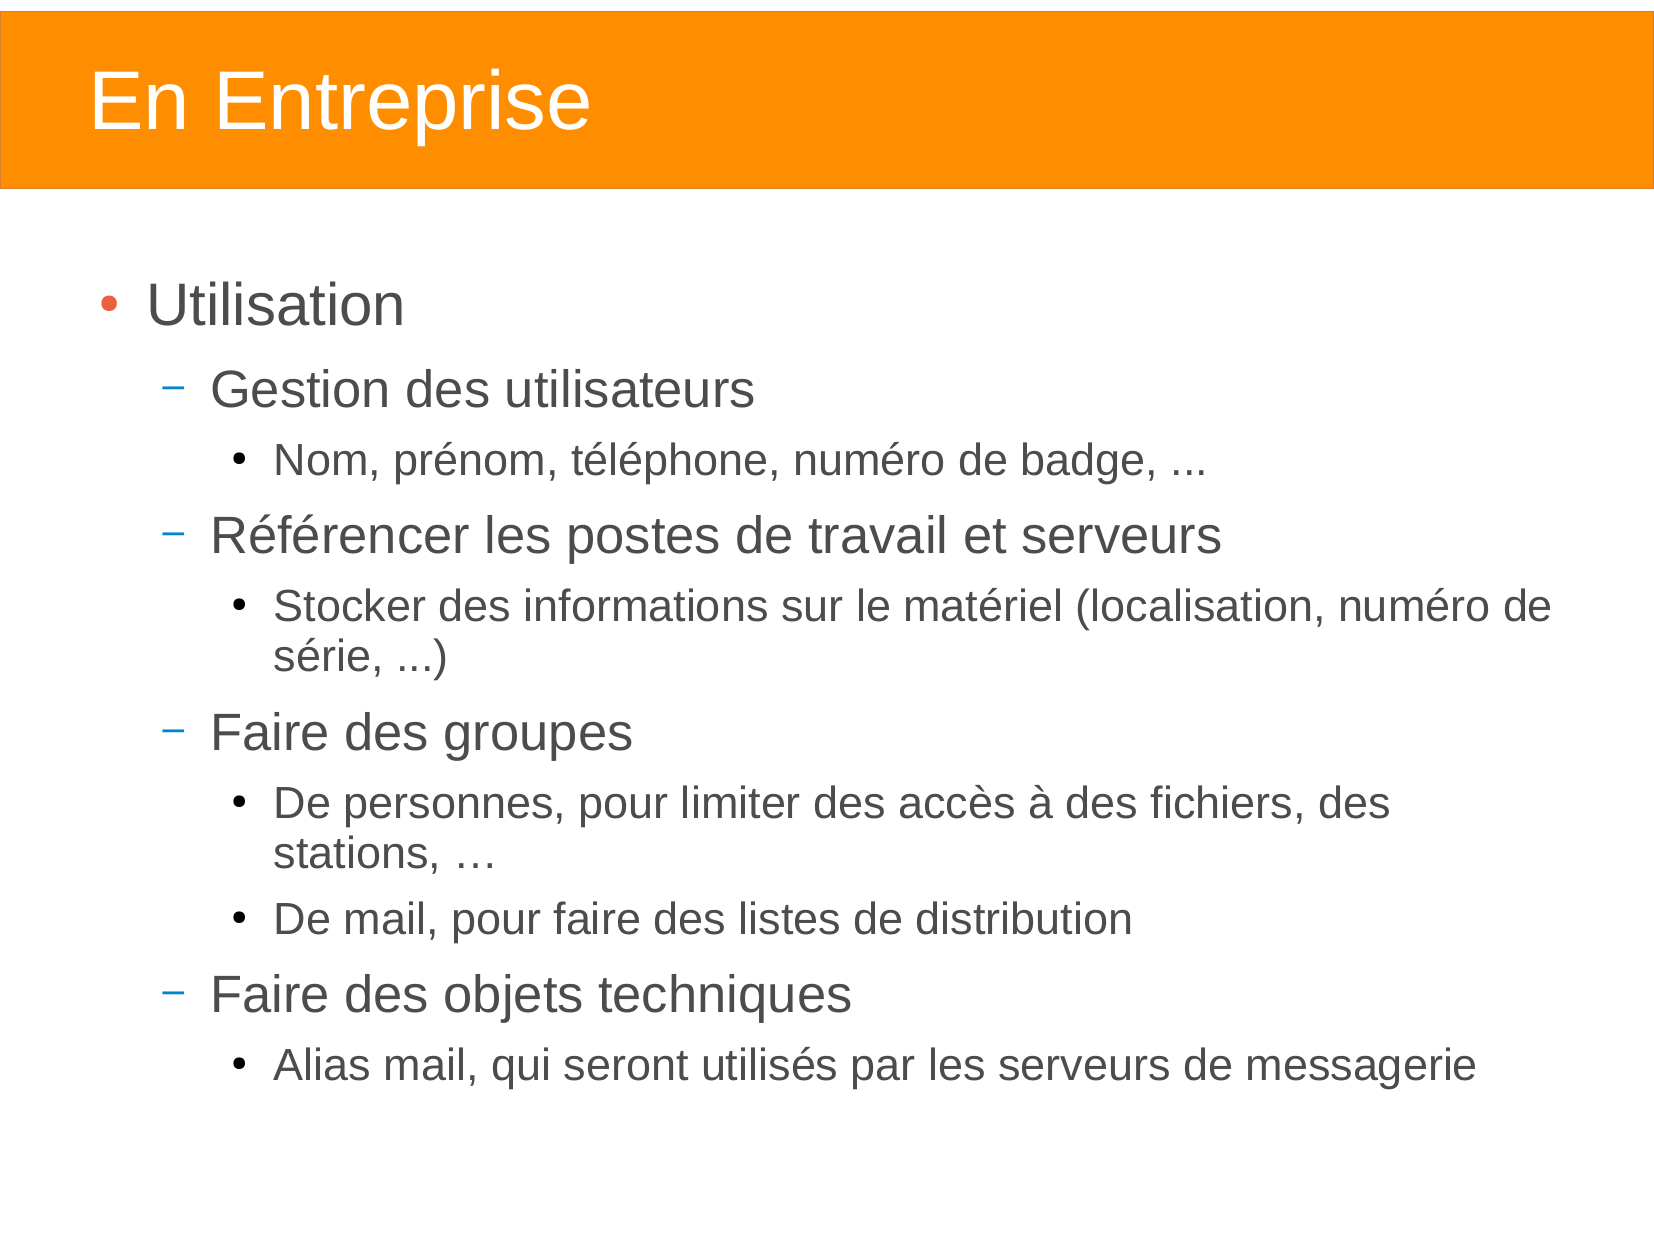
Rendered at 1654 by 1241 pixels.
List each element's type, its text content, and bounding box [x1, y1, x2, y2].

list Utilisation Gestion des utilisateurs Nom, prénom, téléphone, numéro de badge, ... Référencer les postes de travail et serveurs Stocker des informations sur le matériel (localisation, numéro de série, ...) Faire des groupes De personnes, pour limiter des accès à des fichiers, des stations, … De mail, pour faire des listes de distribution Faire des objets techniques Alias mail, qui seront utilisés par les serveurs de messagerie [82, 271, 1571, 1099]
title En Entreprise [0, 11, 1654, 189]
